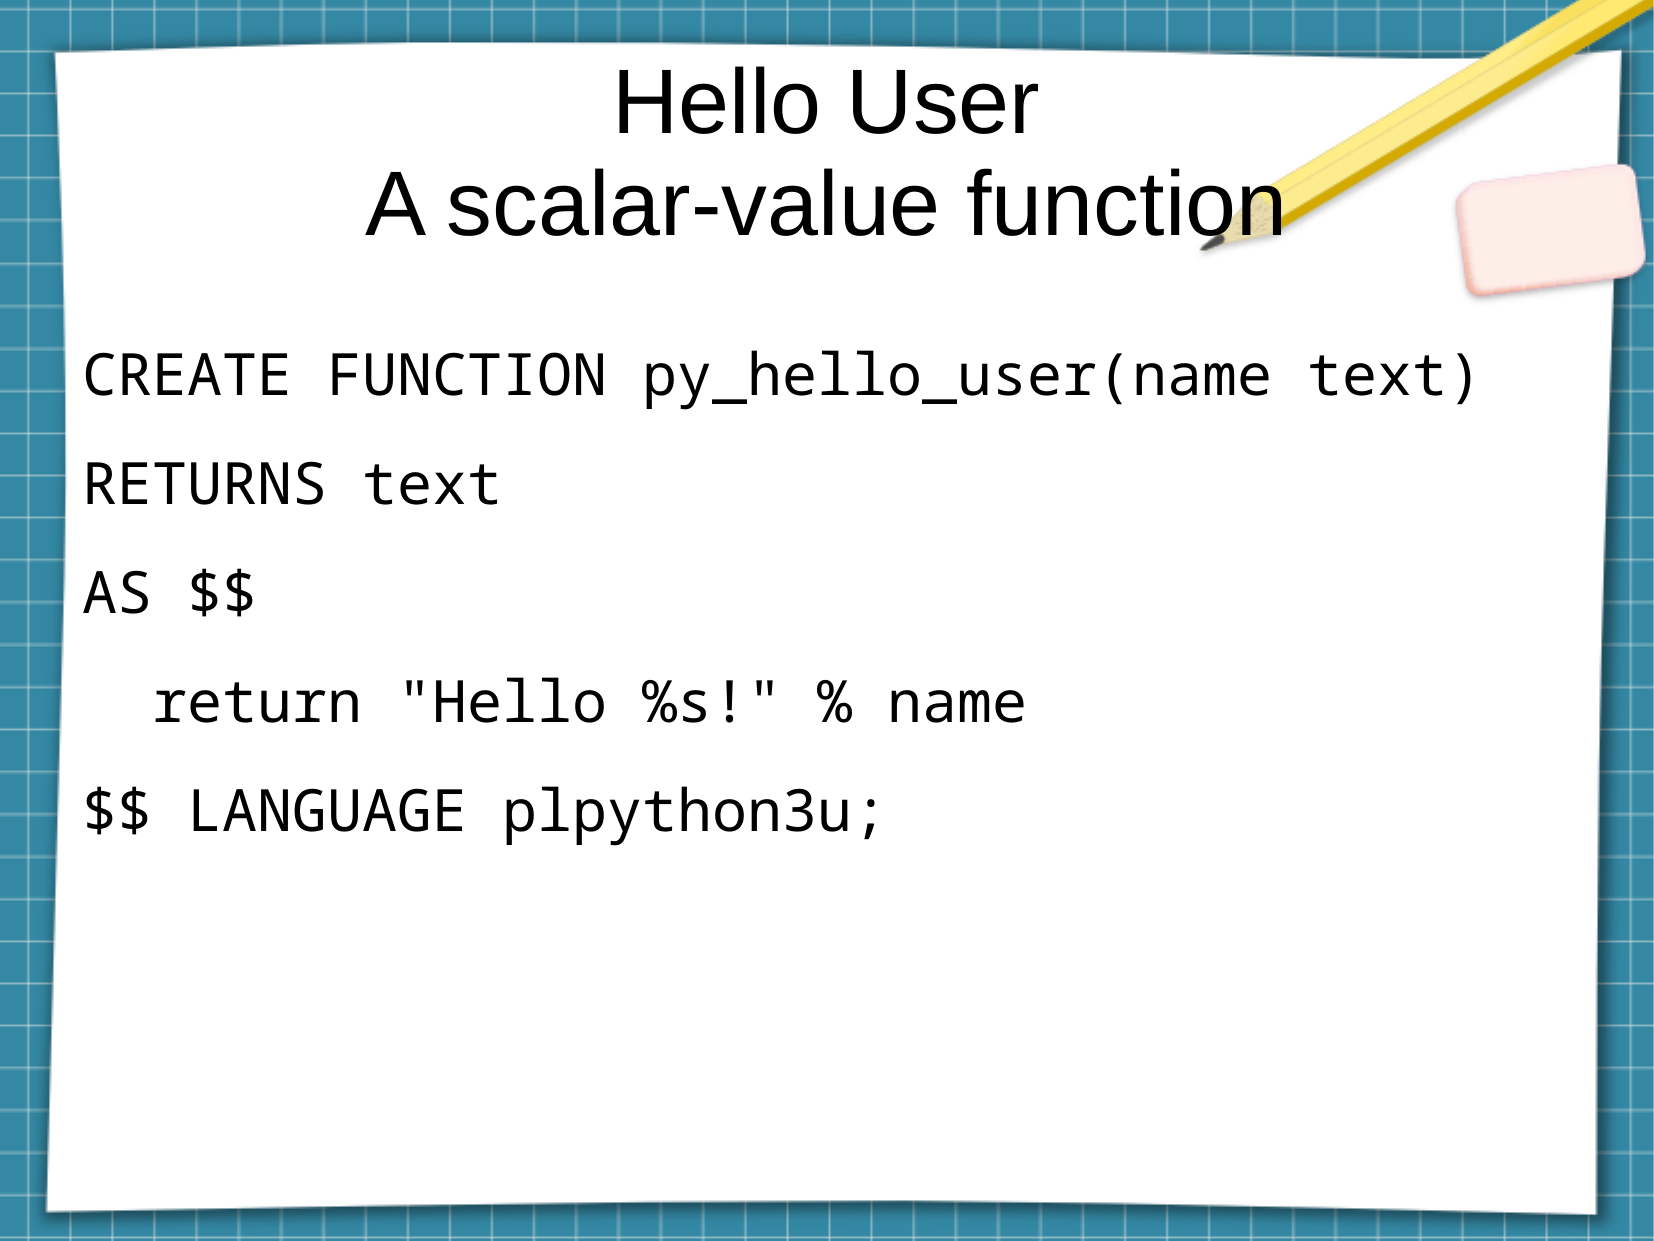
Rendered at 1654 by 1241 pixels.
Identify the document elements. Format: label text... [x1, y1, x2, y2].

title Hello User A scalar-value function [82, 49, 1571, 231]
picture [0, 0, 1654, 1241]
list CREATE FUNCTION py_hello_user(name text) RETURNS text AS $$ return "Hello %s!" % name $$ LANGUAGE plpython3u; [82, 231, 1571, 951]
